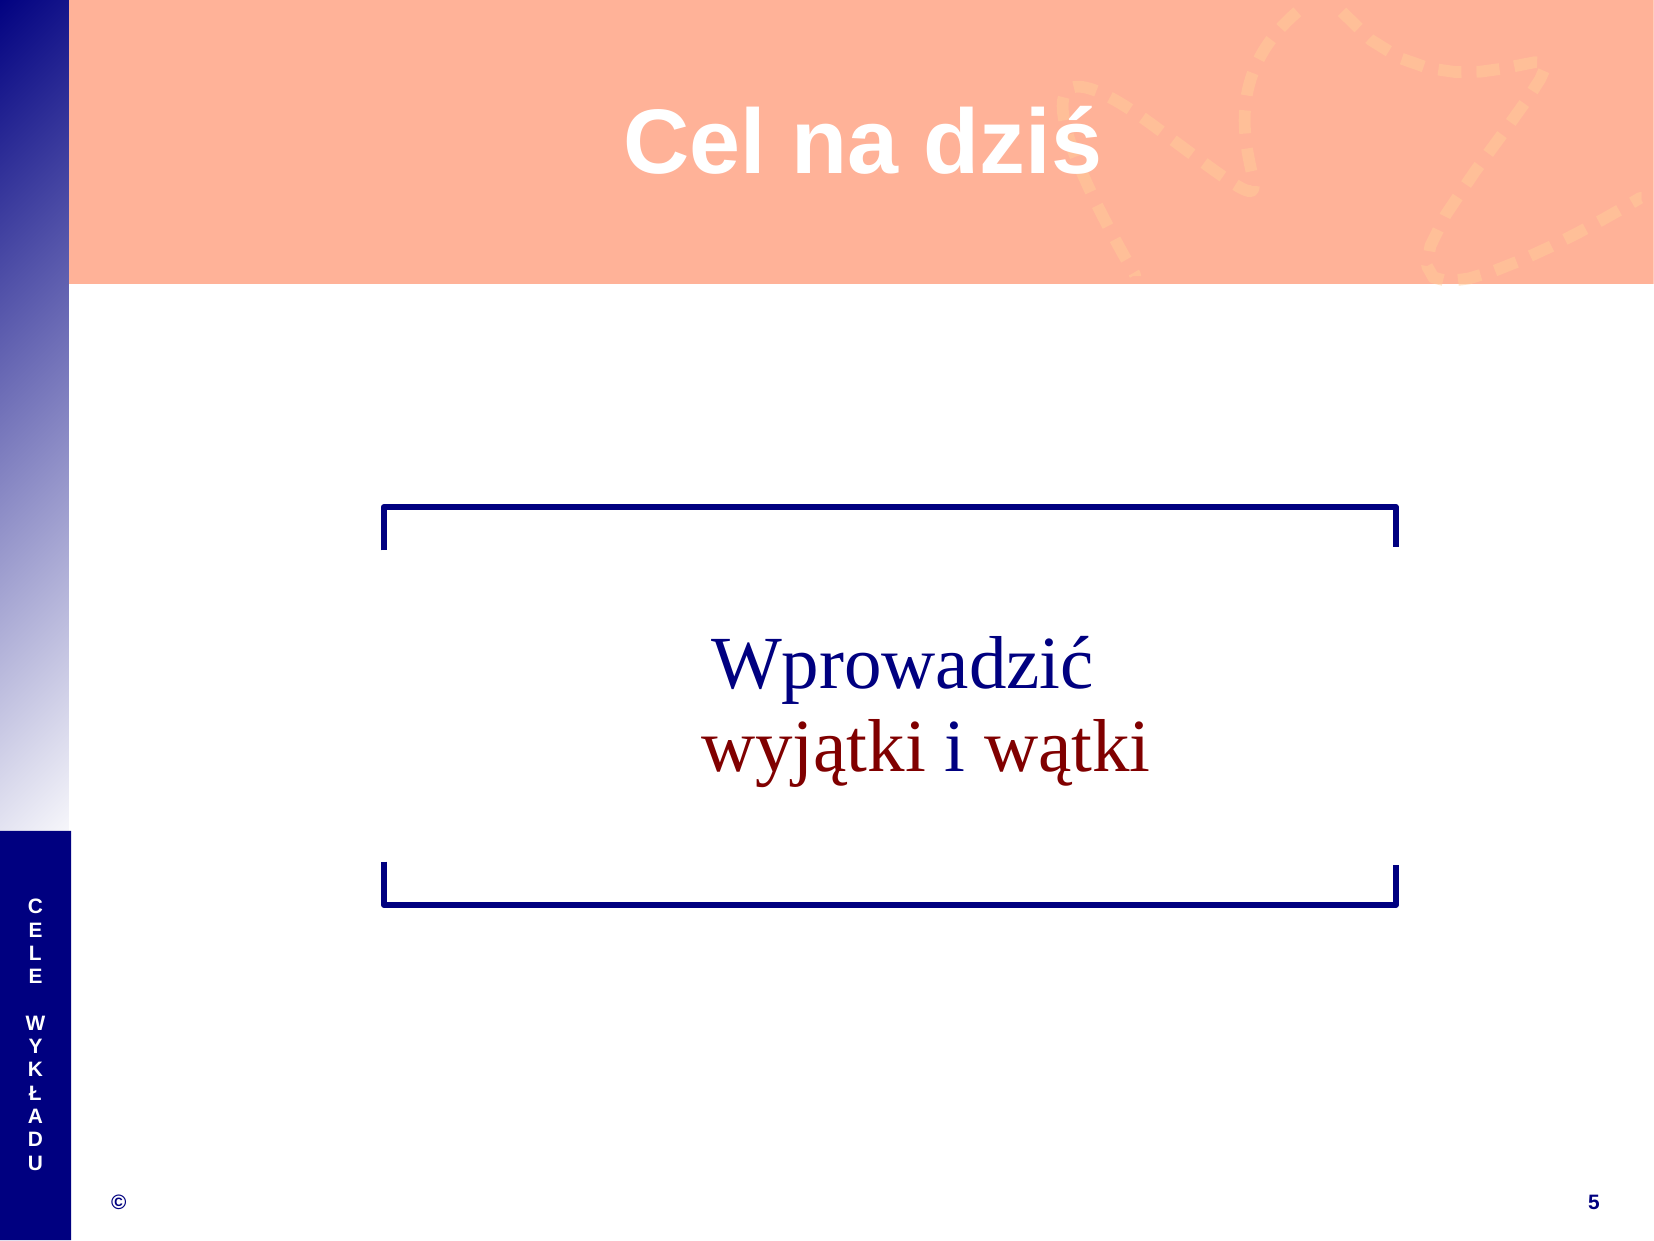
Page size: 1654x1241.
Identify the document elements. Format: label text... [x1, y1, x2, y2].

title Cel na dziś [109, 37, 1617, 246]
text_box C E L E W Y K Ł A D U [0, 829, 71, 1241]
text_box Wprowadzić wyjątki i wątki [402, 477, 1378, 931]
